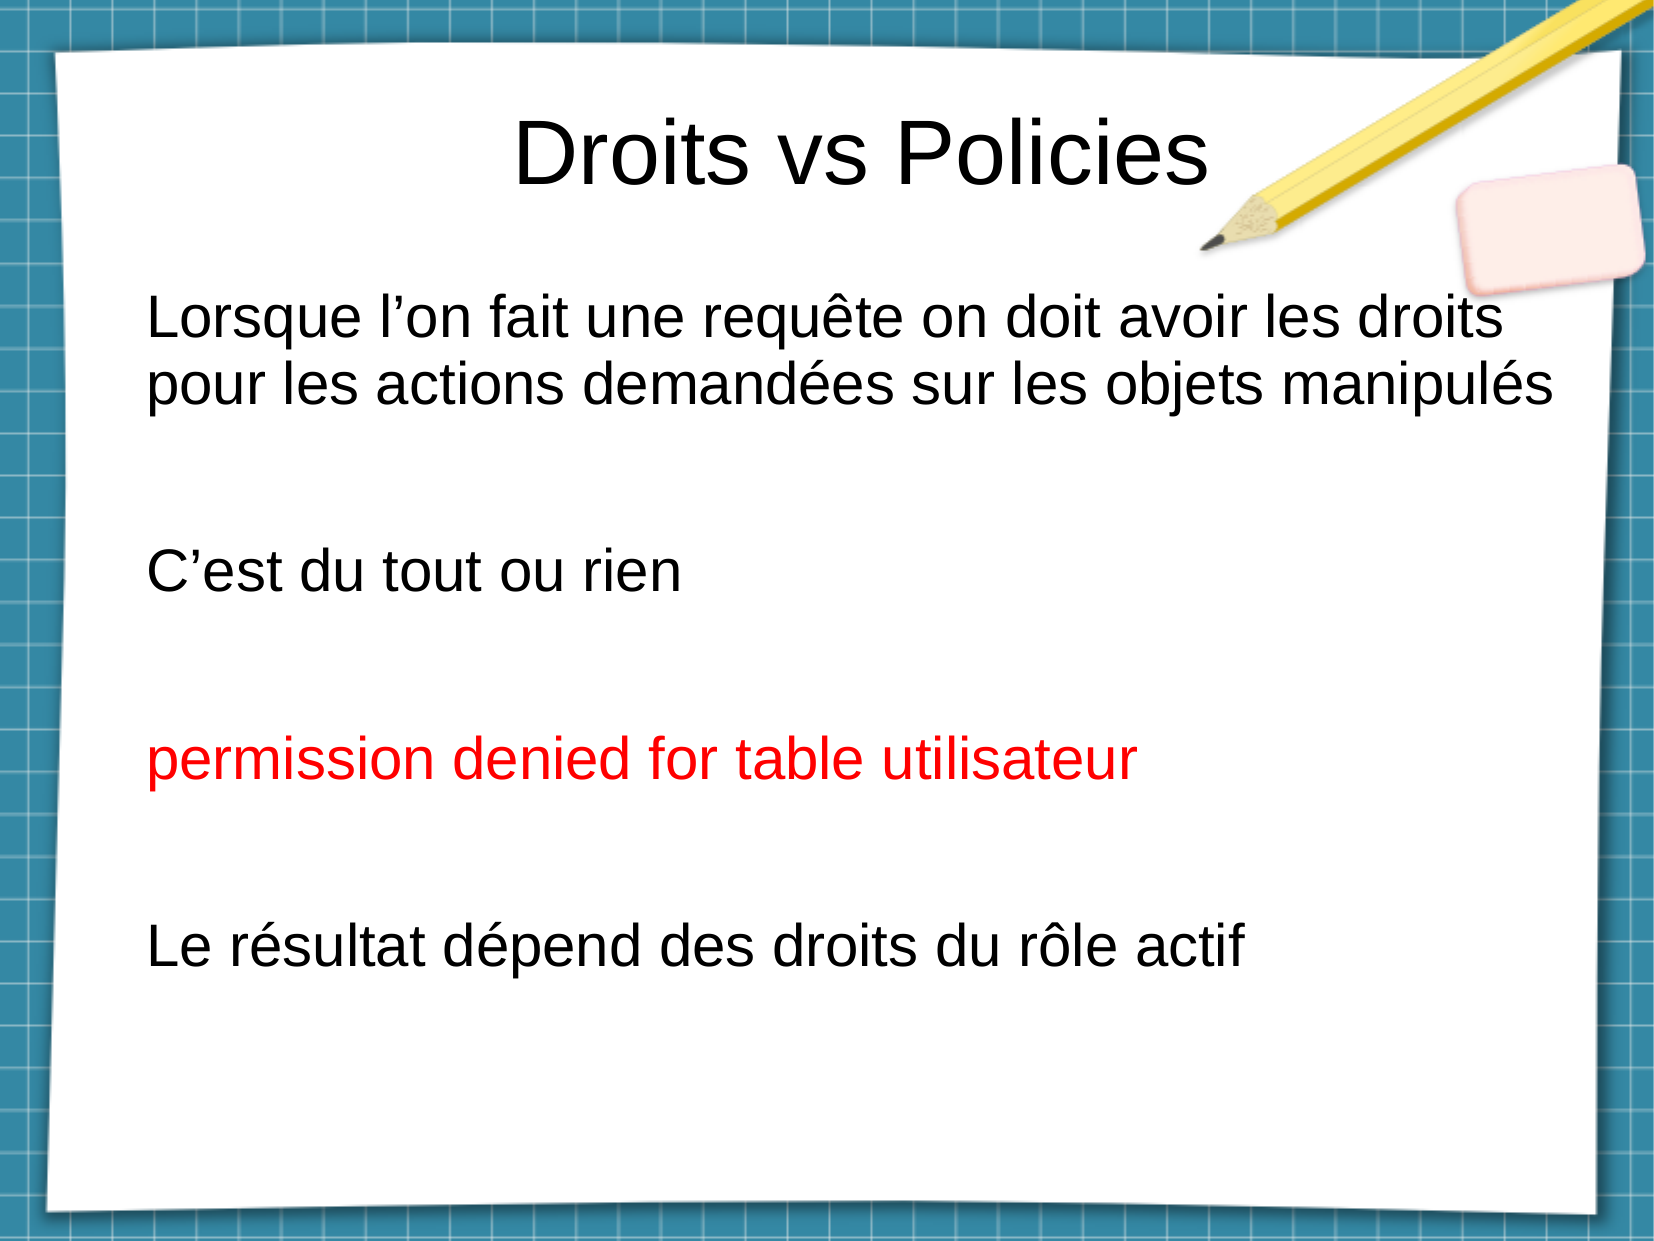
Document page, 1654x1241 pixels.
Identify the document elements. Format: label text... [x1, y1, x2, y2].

list Lorsque l’on fait une requête on doit avoir les droits pour les actions demandées sur les objets manipulés C’est du tout ou rien permission denied for table utilisateur Le résultat dépend des droits du rôle actif [82, 283, 1571, 1003]
title Droits vs Policies [82, 49, 1571, 257]
picture [0, 0, 1654, 1241]
